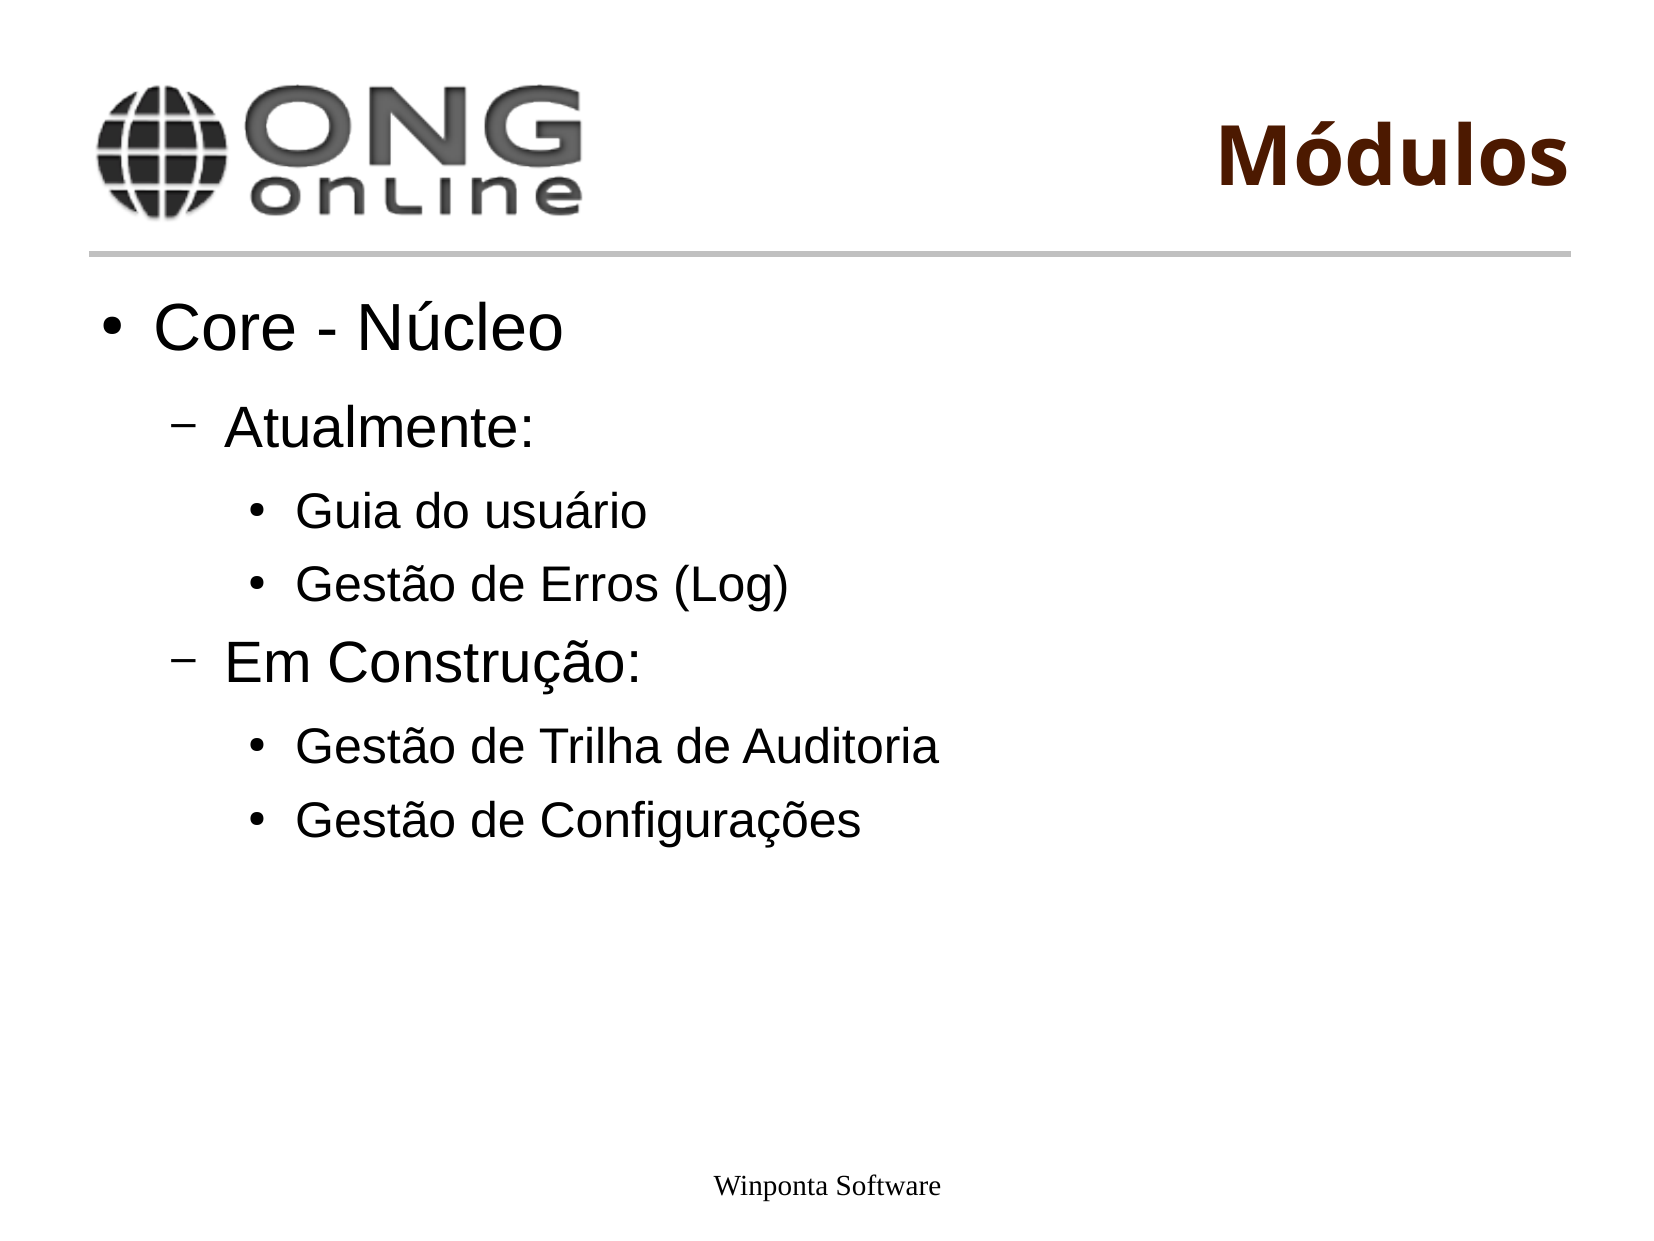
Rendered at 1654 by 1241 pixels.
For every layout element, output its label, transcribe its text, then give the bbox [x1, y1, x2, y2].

list Core - Núcleo Atualmente: Guia do usuário Gestão de Erros (Log) Em Construção: Gestão de Trilha de Auditoria Gestão de Configurações [82, 290, 1538, 1158]
title Módulos [82, 49, 1571, 257]
